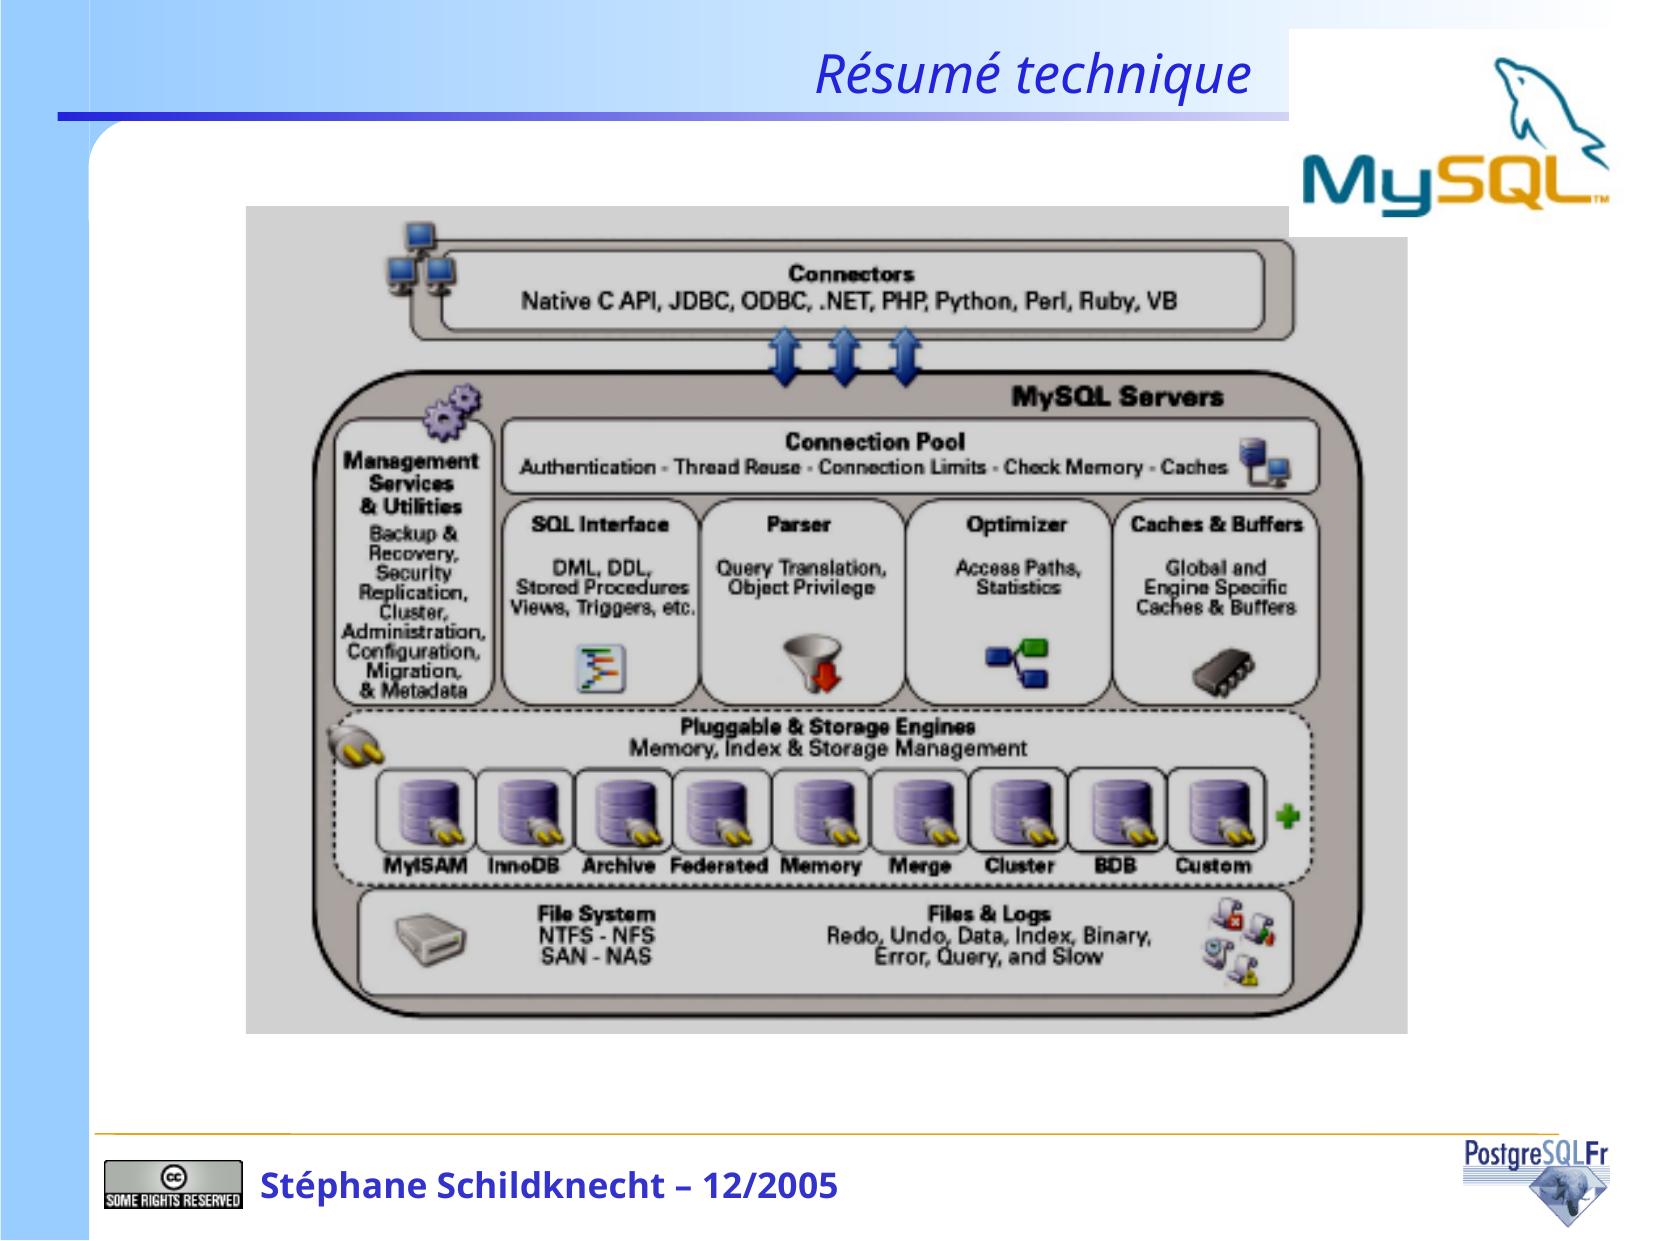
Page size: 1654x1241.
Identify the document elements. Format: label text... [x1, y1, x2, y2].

picture [1462, 1139, 1610, 1228]
title Résumé technique [472, 0, 1595, 148]
picture [245, 29, 1625, 1034]
picture [104, 1160, 243, 1209]
